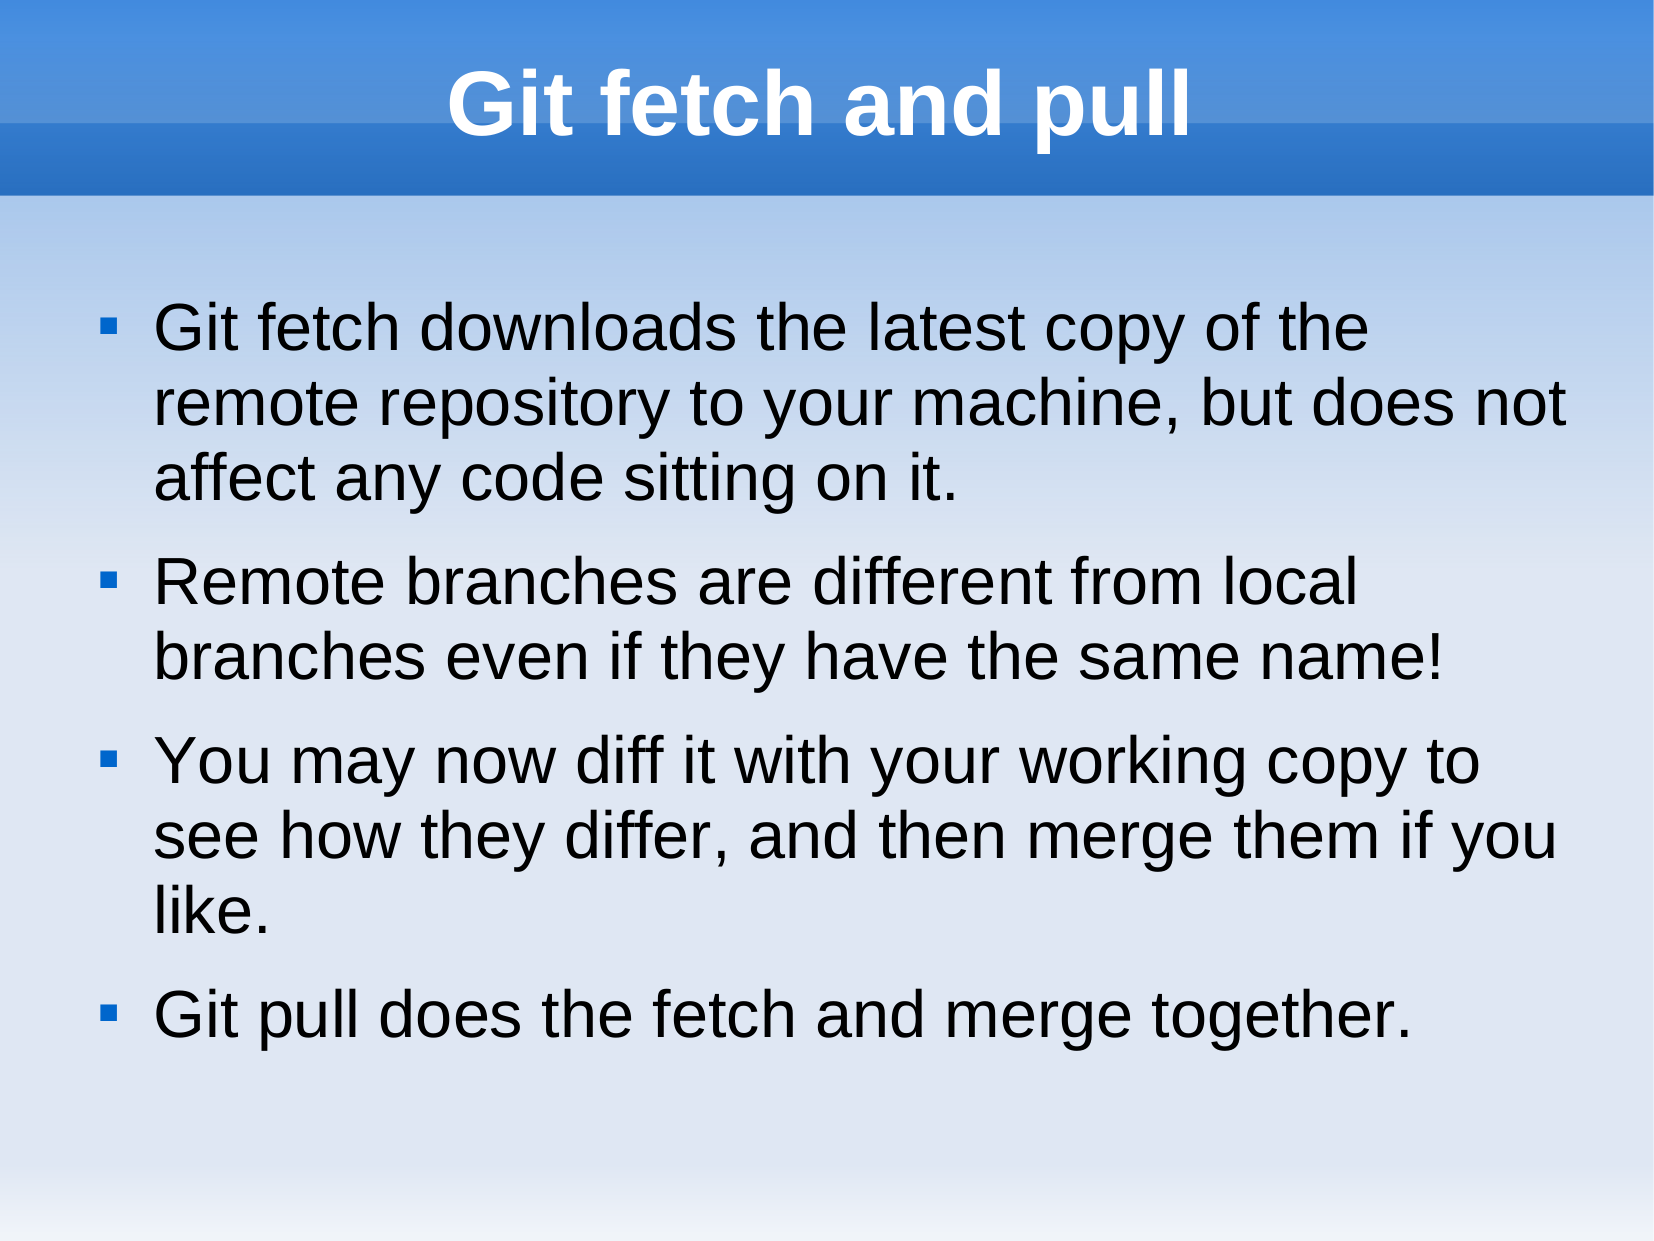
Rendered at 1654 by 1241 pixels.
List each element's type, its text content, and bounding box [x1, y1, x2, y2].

list Git fetch downloads the latest copy of the remote repository to your machine, but does not affect any code sitting on it. Remote branches are different from local branches even if they have the same name! You may now diff it with your working copy to see how they differ, and then merge them if you like. Git pull does the fetch and merge together. [82, 290, 1571, 1109]
picture [0, 0, 1654, 1241]
title Git fetch and pull [76, 0, 1565, 208]
